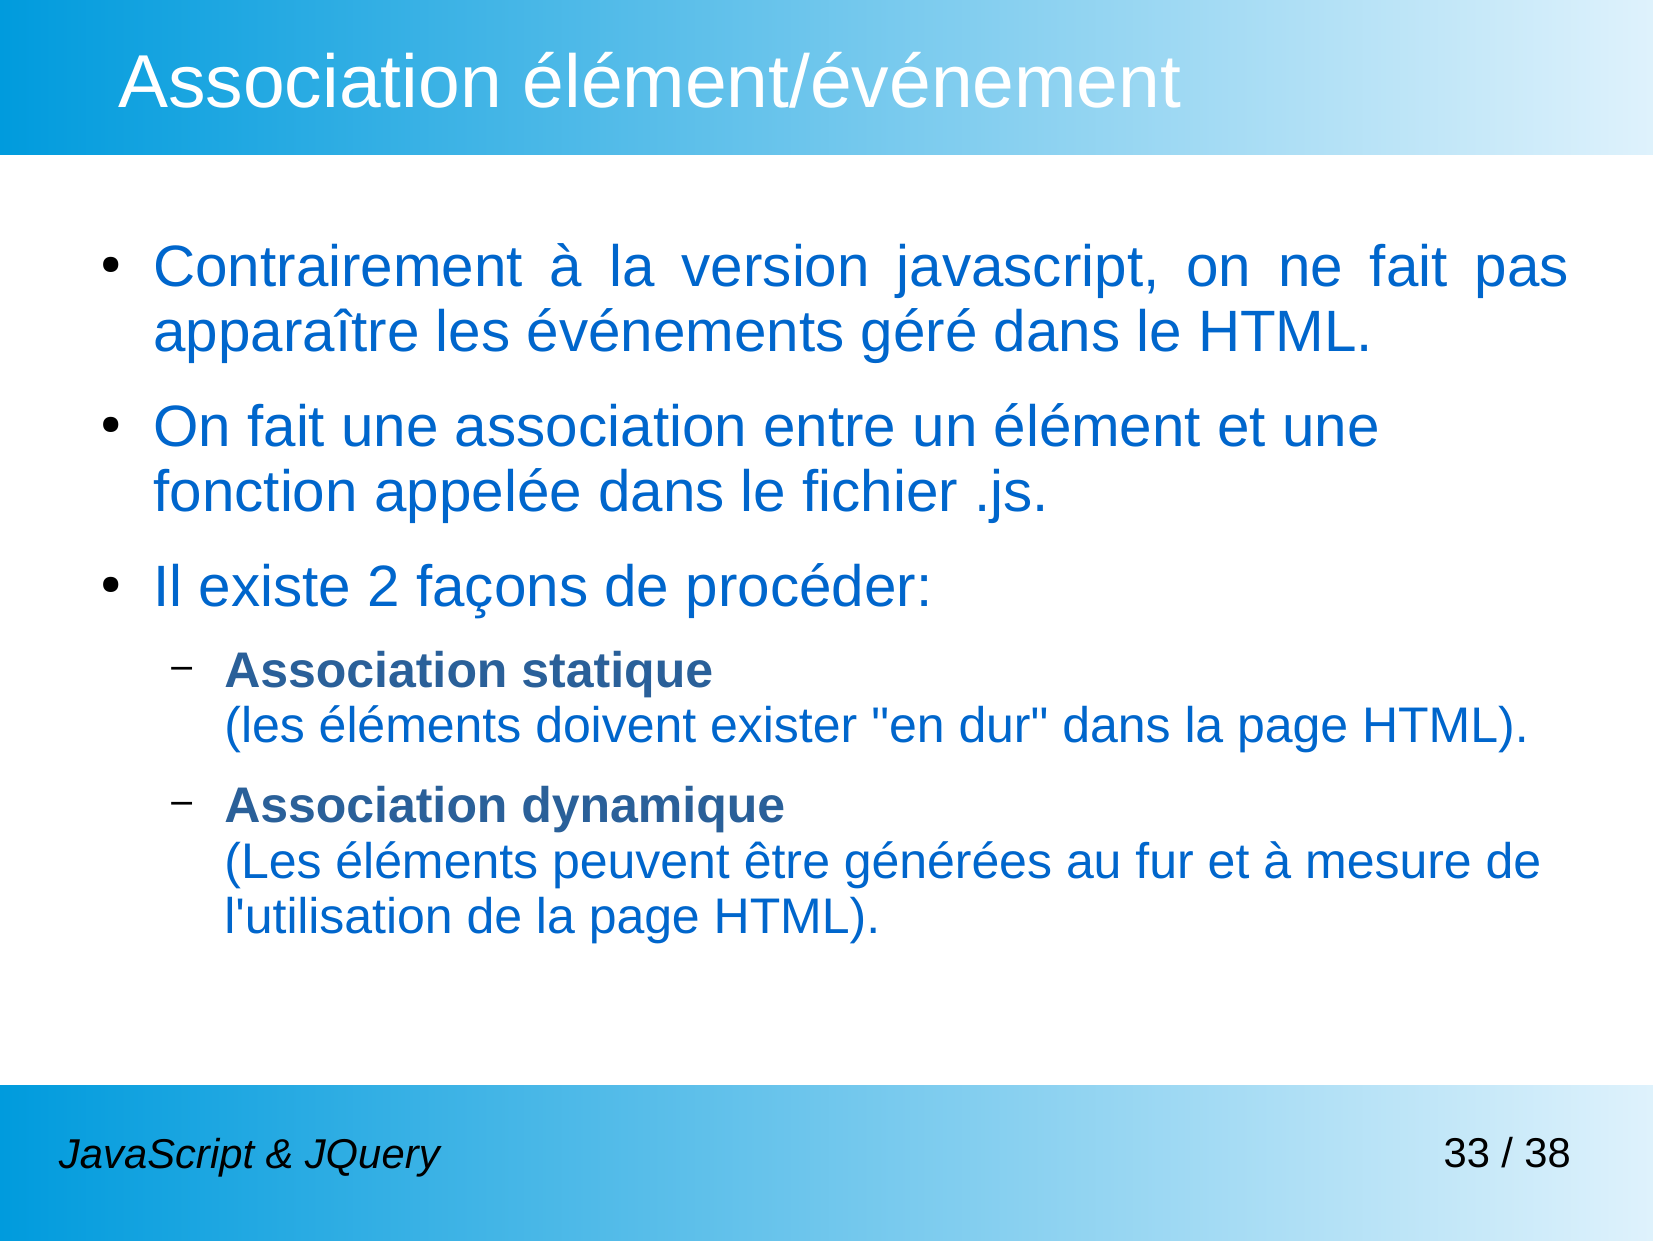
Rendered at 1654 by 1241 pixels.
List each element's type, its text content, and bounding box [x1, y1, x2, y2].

list Contrairement à la version javascript, on ne fait pas apparaître les événements géré dans le HTML. On fait une association entre un élément et une fonction appelée dans le fichier .js. Il existe 2 façons de procéder: Association statique (les éléments doivent exister "en dur" dans la page HTML). Association dynamique (Les éléments peuvent être générées au fur et à mesure de l'utilisation de la page HTML). [82, 234, 1571, 954]
title Association élément/événement [47, 28, 1536, 134]
